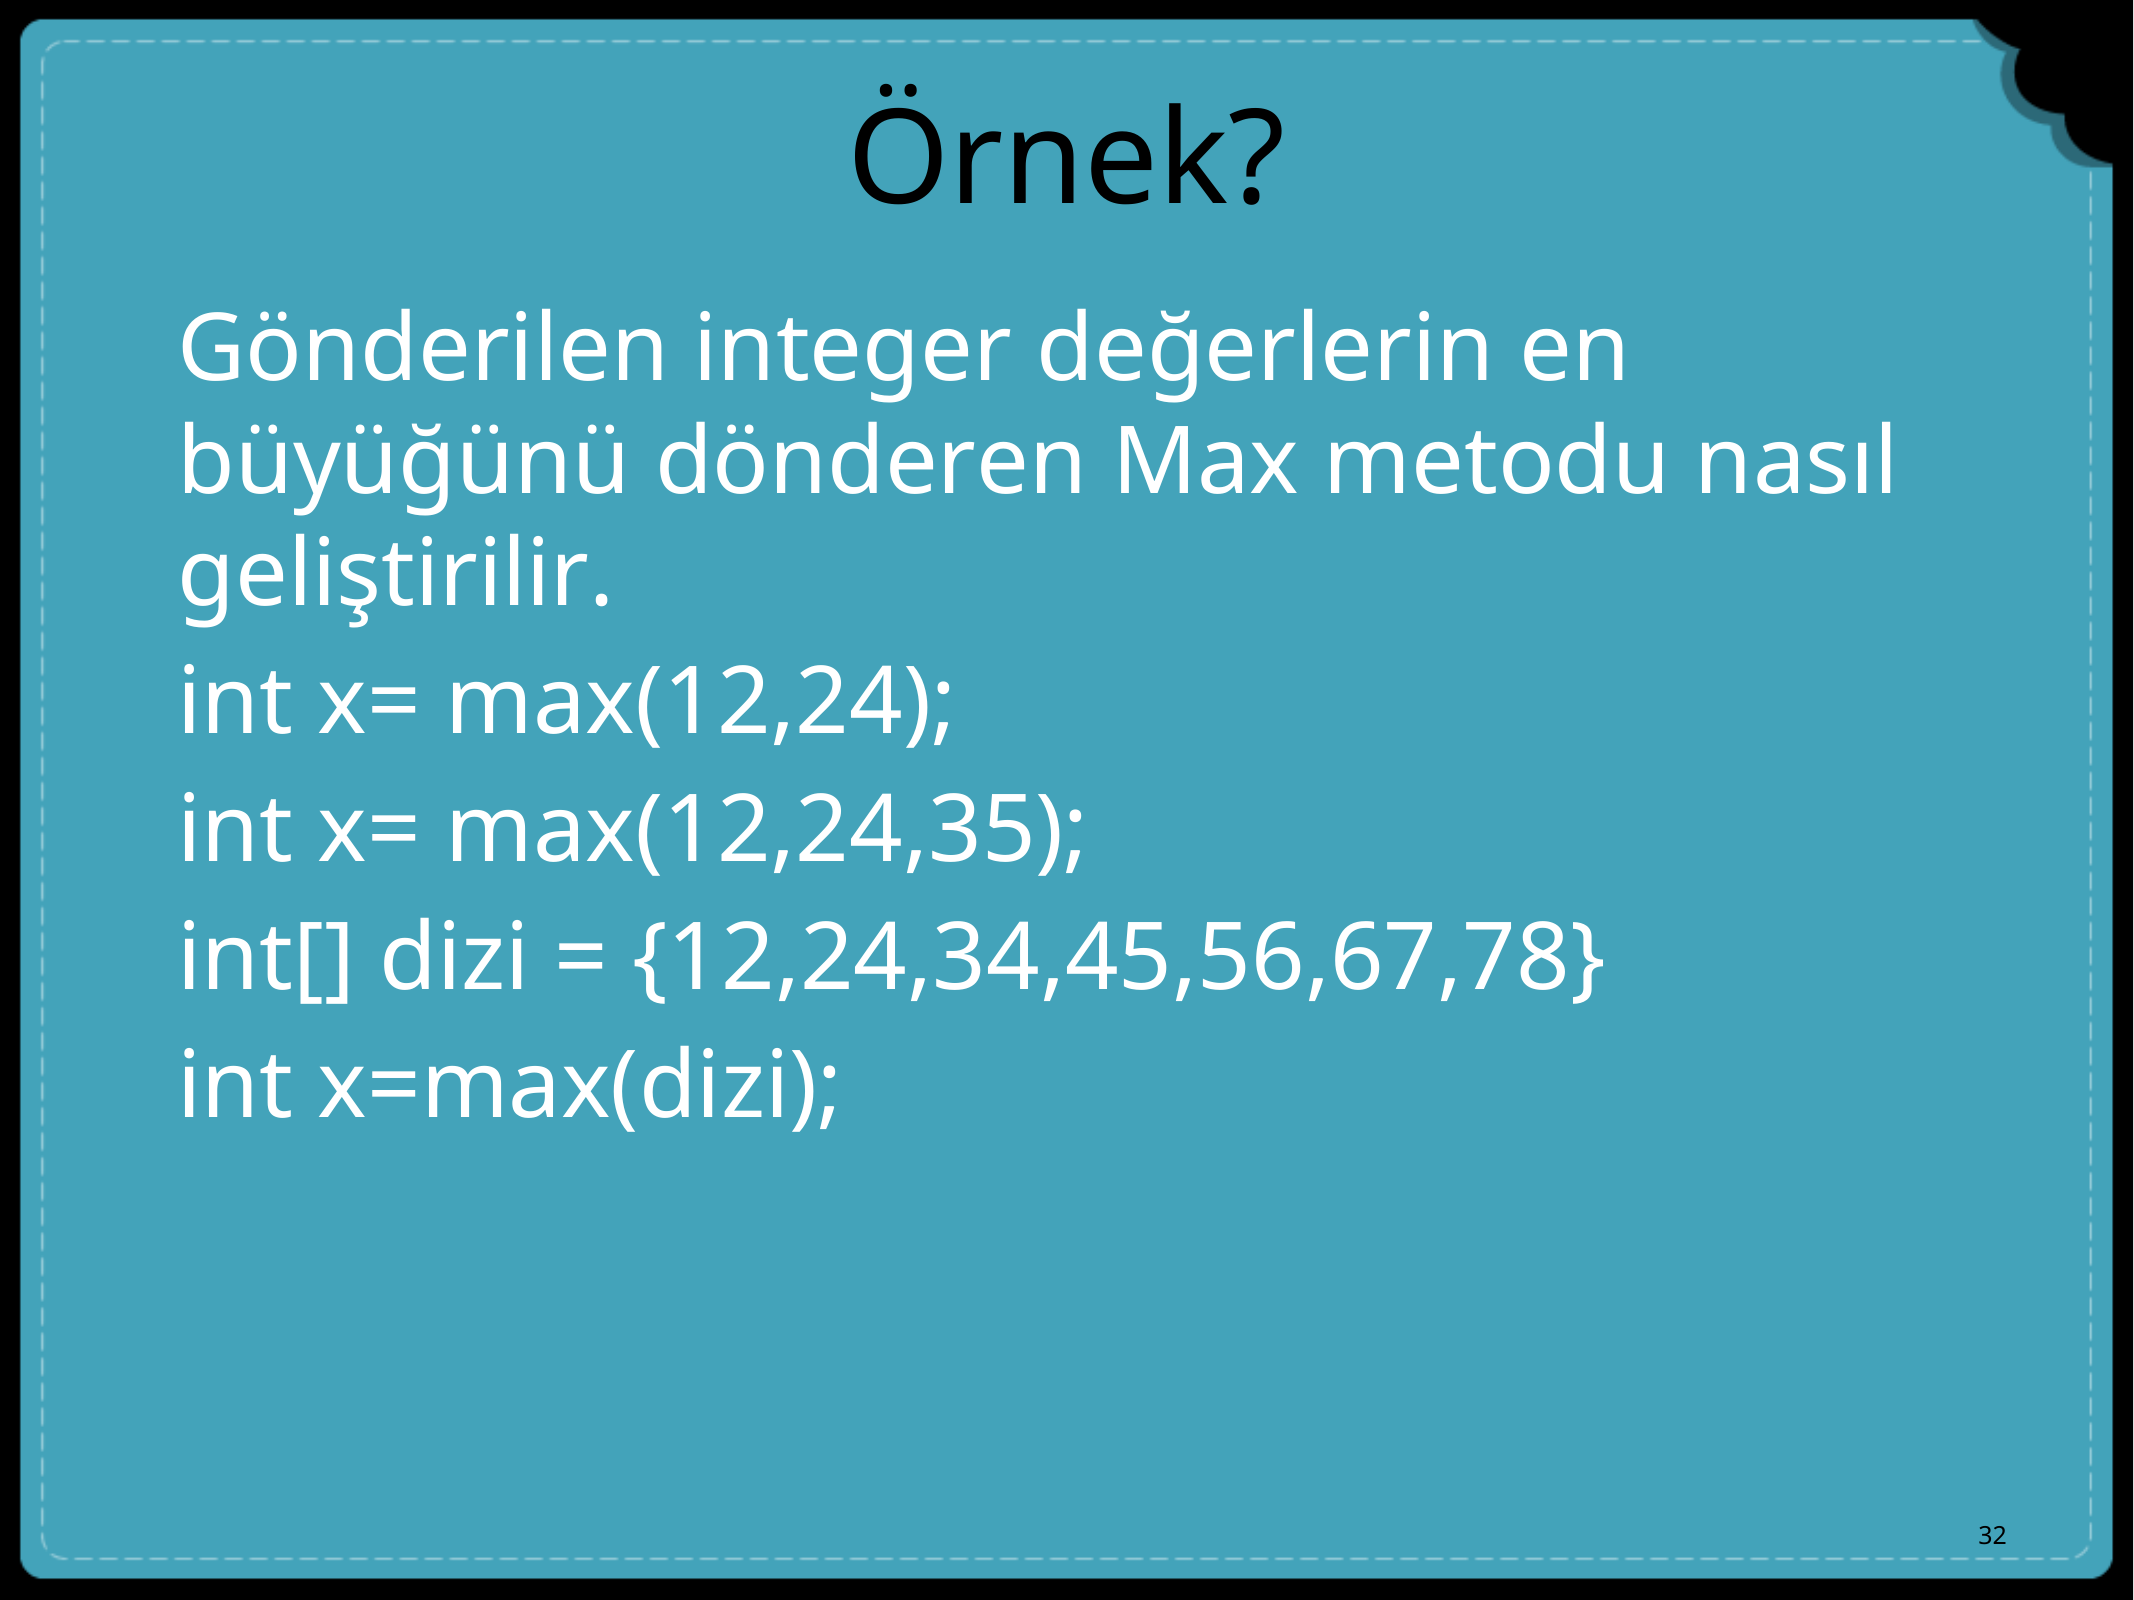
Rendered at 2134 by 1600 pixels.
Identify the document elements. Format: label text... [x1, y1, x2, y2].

picture [0, 0, 2134, 1600]
title Örnek? [106, 64, 2027, 279]
list Gönderilen integer değerlerin en büyüğünü dönderen Max metodu nasıl geliştirilir. int x= max(12,24); int x= max(12,24,35); int[] dizi = {12,24,34,45,56,67,78} int x=max(dizi); [106, 279, 2027, 1431]
